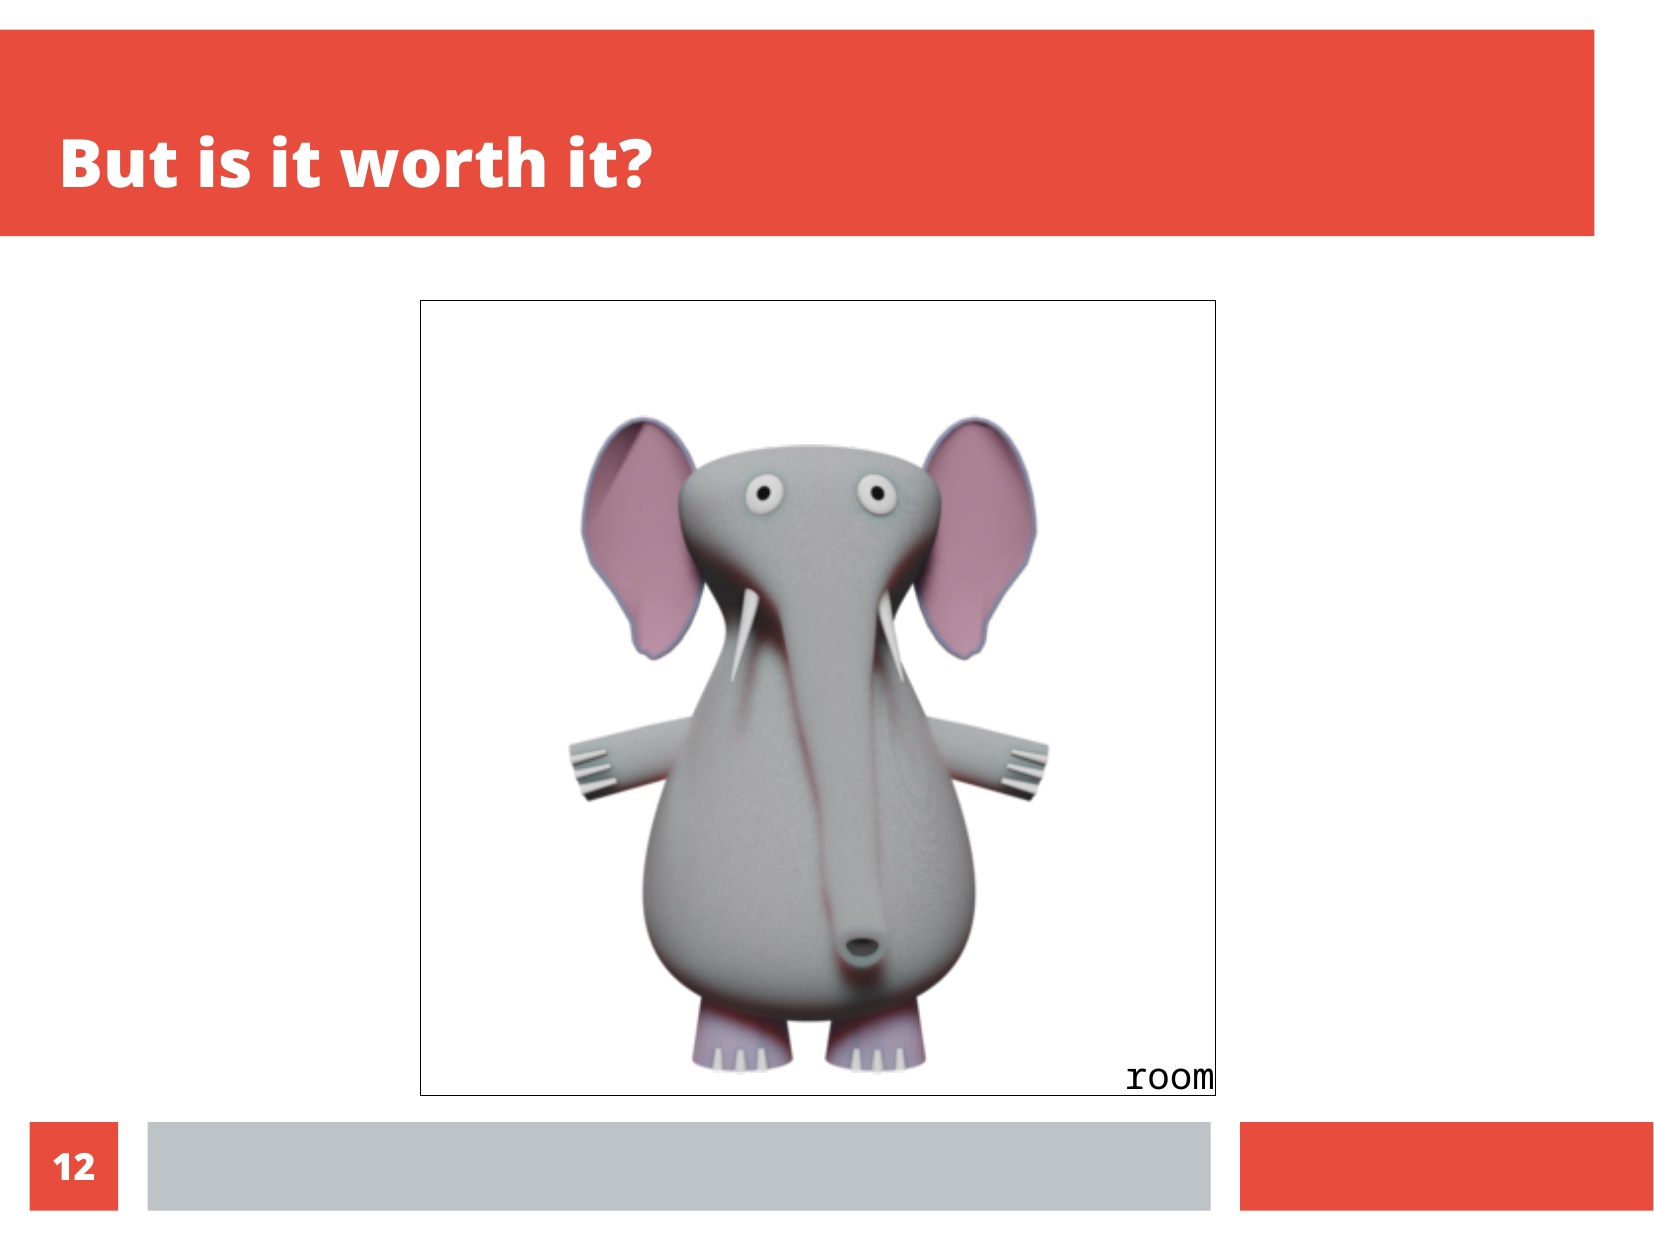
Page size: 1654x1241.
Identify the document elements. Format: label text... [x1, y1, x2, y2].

text_box [420, 300, 1216, 400]
picture [178, 400, 1441, 1111]
text_box room [1110, 1042, 1215, 1096]
title But is it worth it? [59, 59, 1595, 207]
